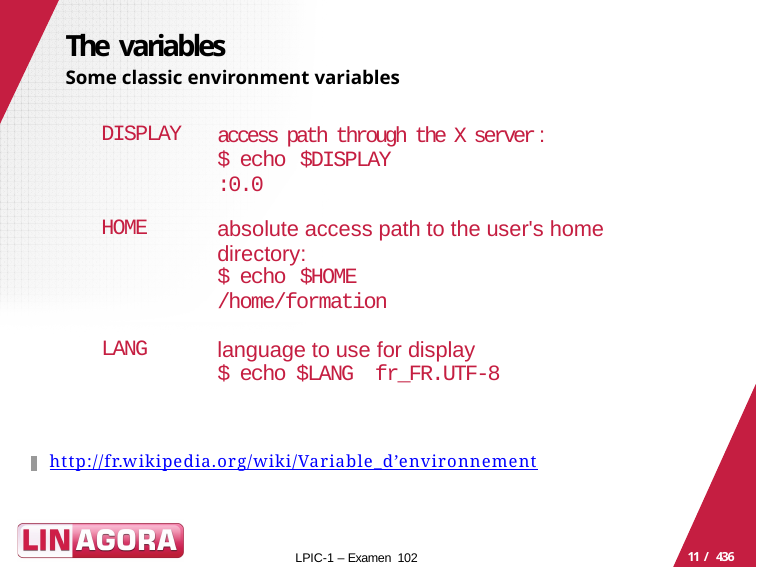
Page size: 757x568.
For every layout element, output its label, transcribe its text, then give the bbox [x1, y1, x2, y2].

text_box Some classic environment variables [63, 65, 629, 195]
table_header DISPLAY [87, 115, 203, 209]
text_box http://fr.wikipedia.org/wiki/Variable_d’environnement [47, 450, 579, 474]
picture [0, 0, 352, 352]
table_cell HOME [87, 209, 203, 330]
slide_number <numéro> / 436 [683, 549, 747, 568]
table_header access path through the X server : $ echo $DISPLAY :0.0 [203, 115, 679, 209]
table_cell LANG [87, 330, 203, 398]
text_box [17, 519, 184, 562]
title The variables [63, 26, 692, 62]
table_cell language to use for display $ echo $LANG fr_FR.UTF-8 [203, 330, 679, 398]
footer LPIC-1 – Examen 102 [293, 549, 420, 568]
table_cell absolute access path to the user's home directory: $ echo $HOME /home/formation [203, 209, 679, 330]
